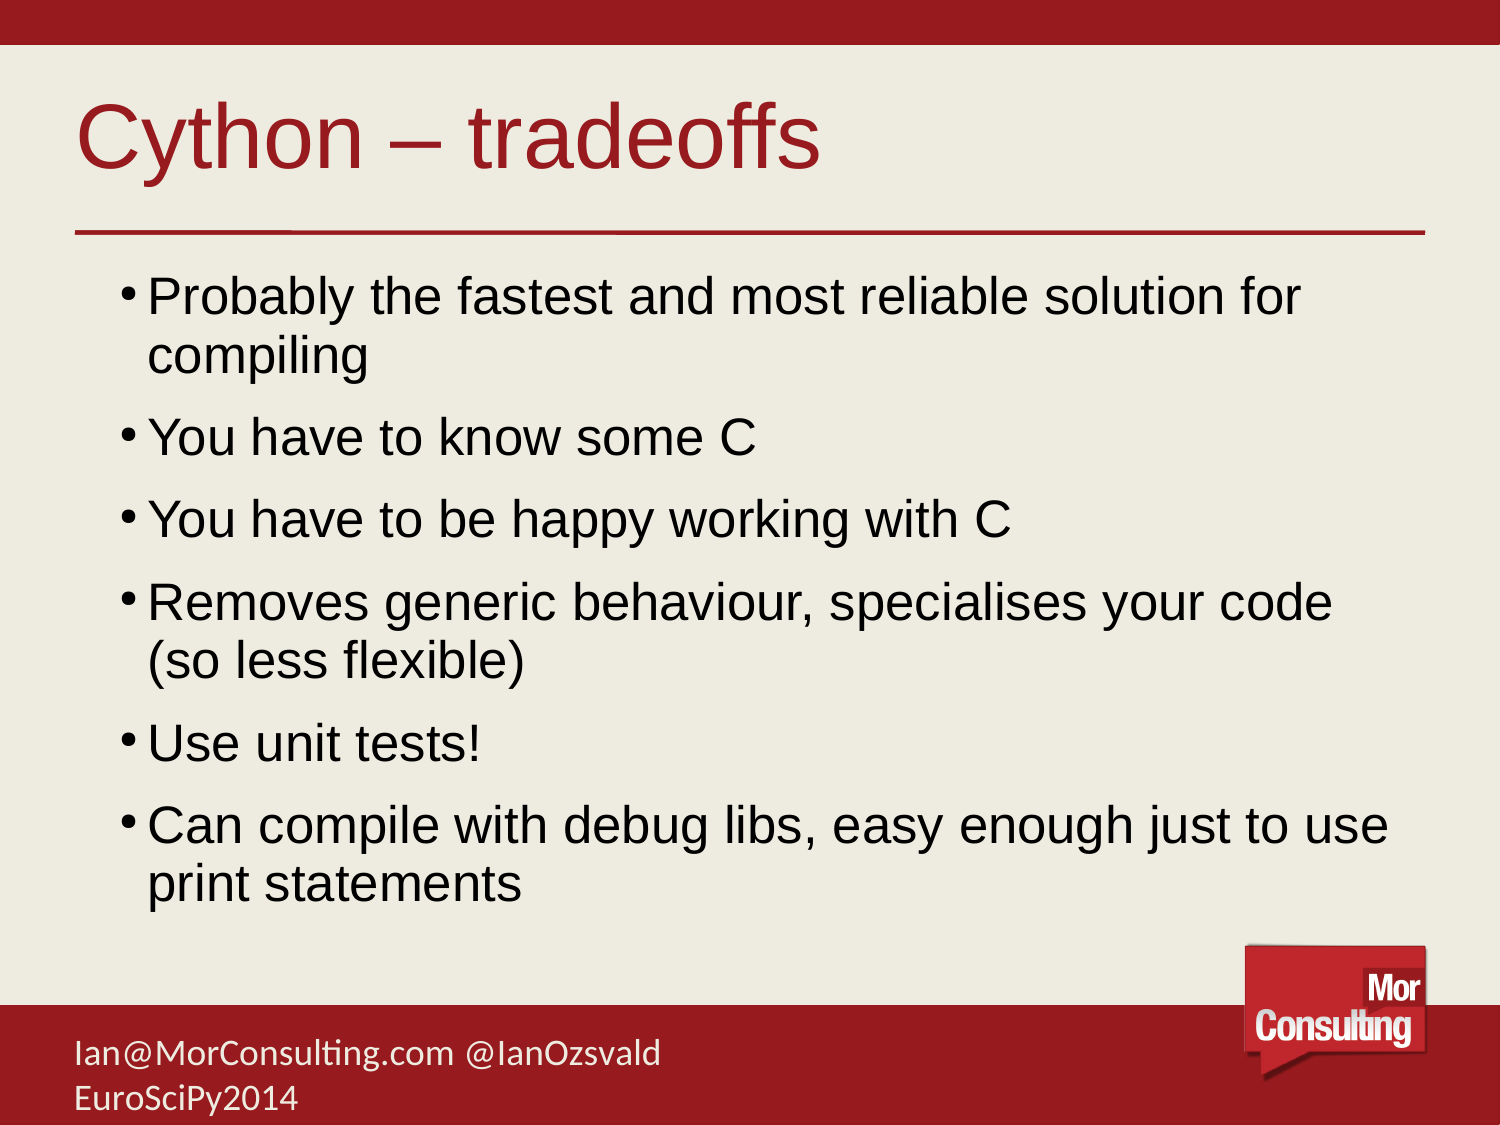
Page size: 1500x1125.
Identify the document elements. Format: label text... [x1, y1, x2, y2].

picture [1230, 935, 1438, 1089]
list Probably the fastest and most reliable solution for compiling You have to know some C You have to be happy working with C Removes generic behaviour, specialises your code (so less flexible) Use unit tests! Can compile with debug libs, easy enough just to use print statements [75, 263, 1395, 916]
title Cython – tradeoffs [74, 44, 1425, 232]
